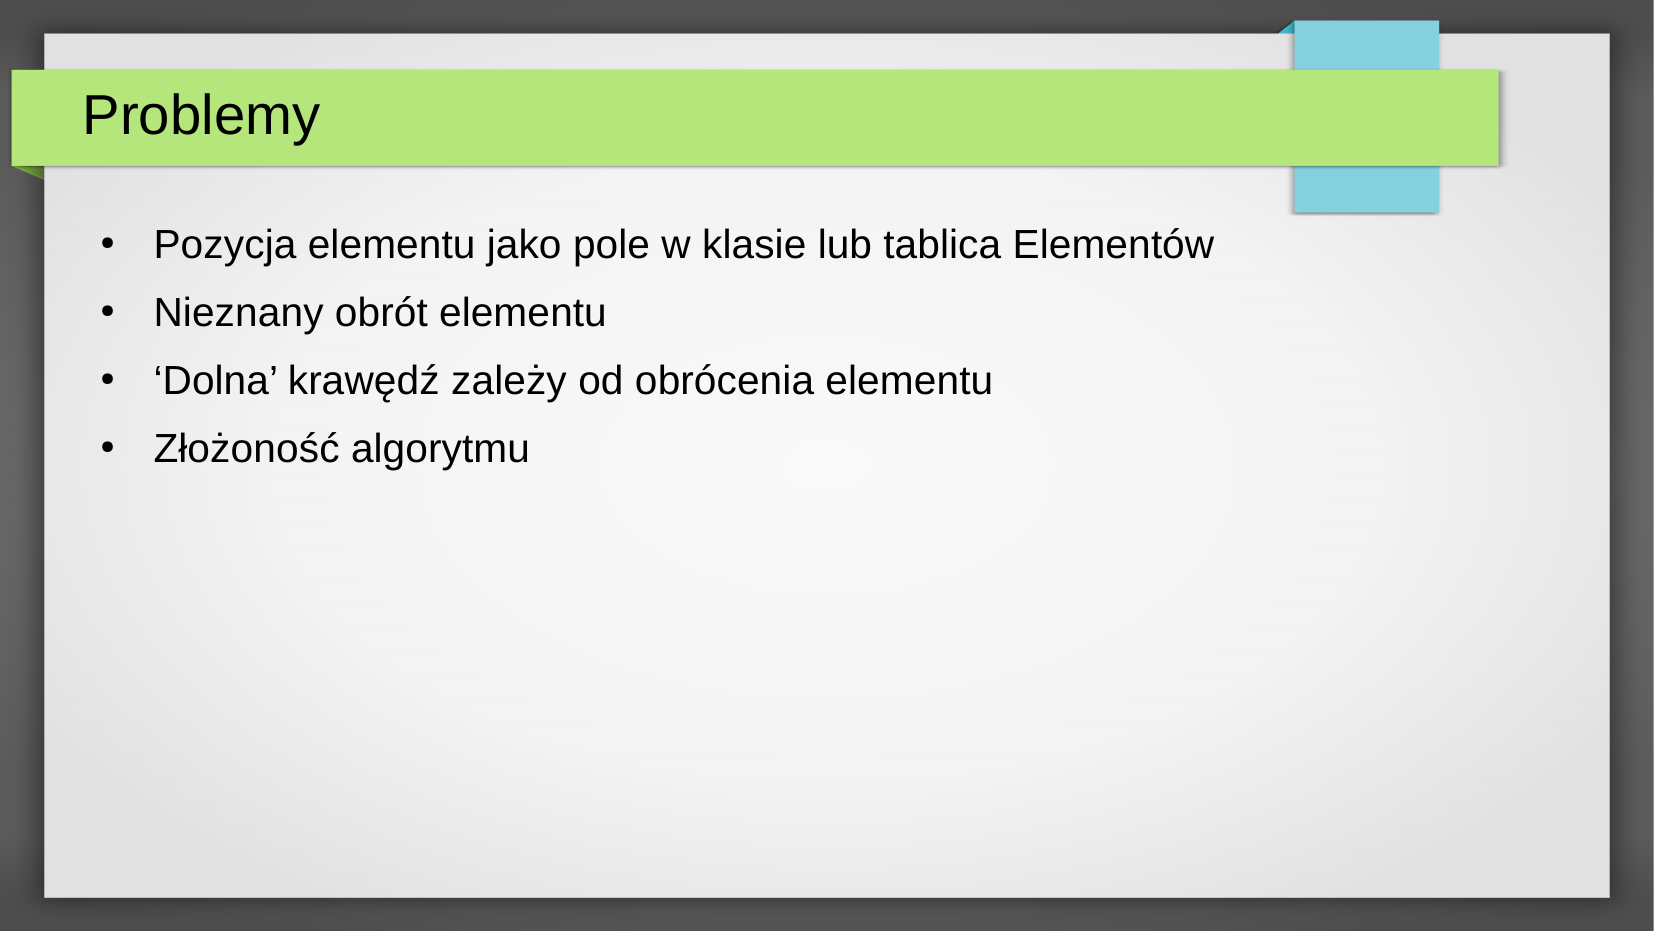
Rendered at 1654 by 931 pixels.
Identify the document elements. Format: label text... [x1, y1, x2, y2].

list Pozycja elementu jako pole w klasie lub tablica Elementów Nieznany obrót elementu ‘Dolna’ krawędź zależy od obrócenia elementu Złożoność algorytmu [82, 221, 1571, 761]
title Problemy [82, 70, 1264, 160]
picture [0, 0, 1654, 931]
